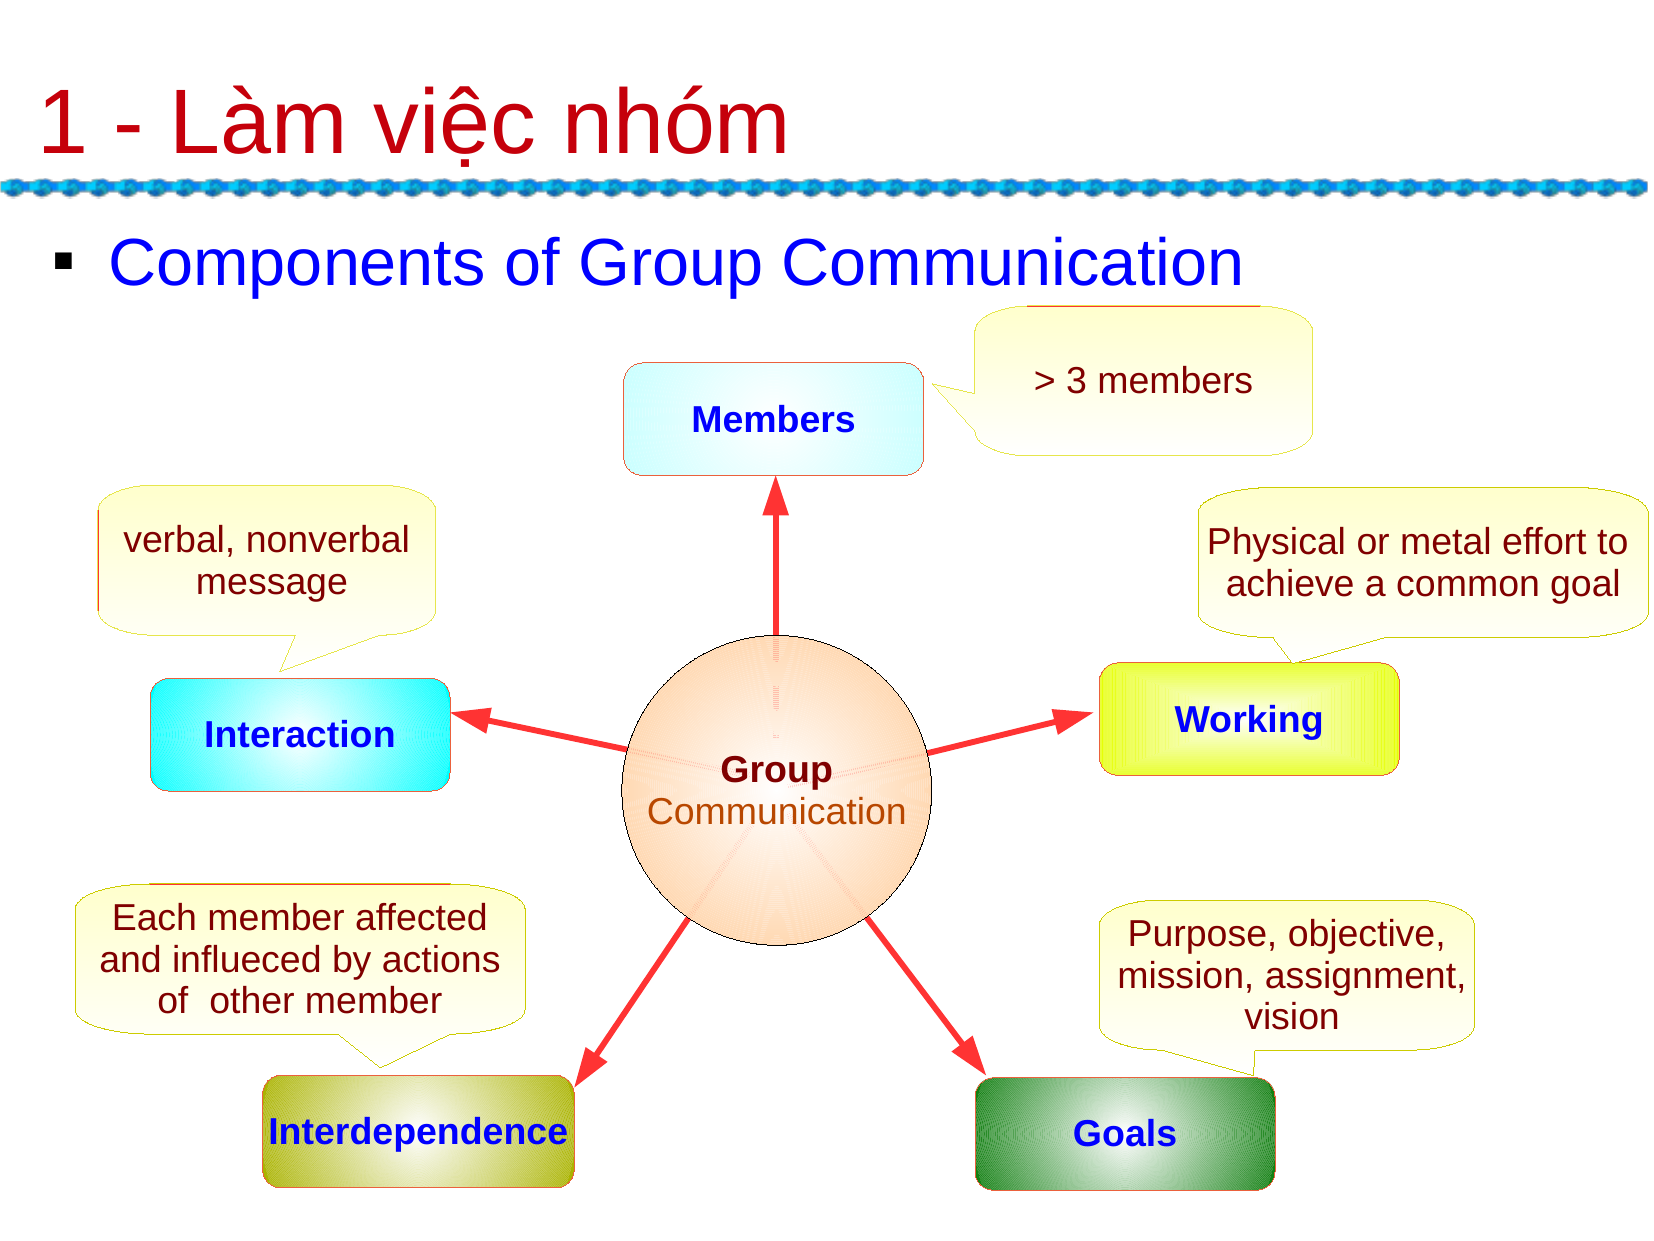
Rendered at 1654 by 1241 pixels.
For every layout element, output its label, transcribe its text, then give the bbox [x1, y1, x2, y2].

text_box Each member affected and influeced by actions of other member [75, 883, 526, 1068]
title 1 - Làm việc nhóm [37, 37, 1651, 208]
picture [0, 178, 37, 199]
text_box Purpose, objective, mission, assignment, vision [1099, 900, 1475, 1076]
text_box Interdependence [262, 1075, 575, 1188]
text_box Physical or metal effort to achieve a common goal [1198, 487, 1649, 664]
text_box Members [623, 362, 924, 476]
text_box Group Communication [621, 635, 932, 946]
text_box > 3 members [932, 305, 1313, 456]
list Components of Group Communication [37, 225, 1651, 1163]
text_box verbal, nonverbal message [97, 485, 436, 672]
text_box Goals [975, 1077, 1276, 1191]
text_box Interaction [150, 678, 451, 792]
text_box Working [1099, 662, 1400, 776]
